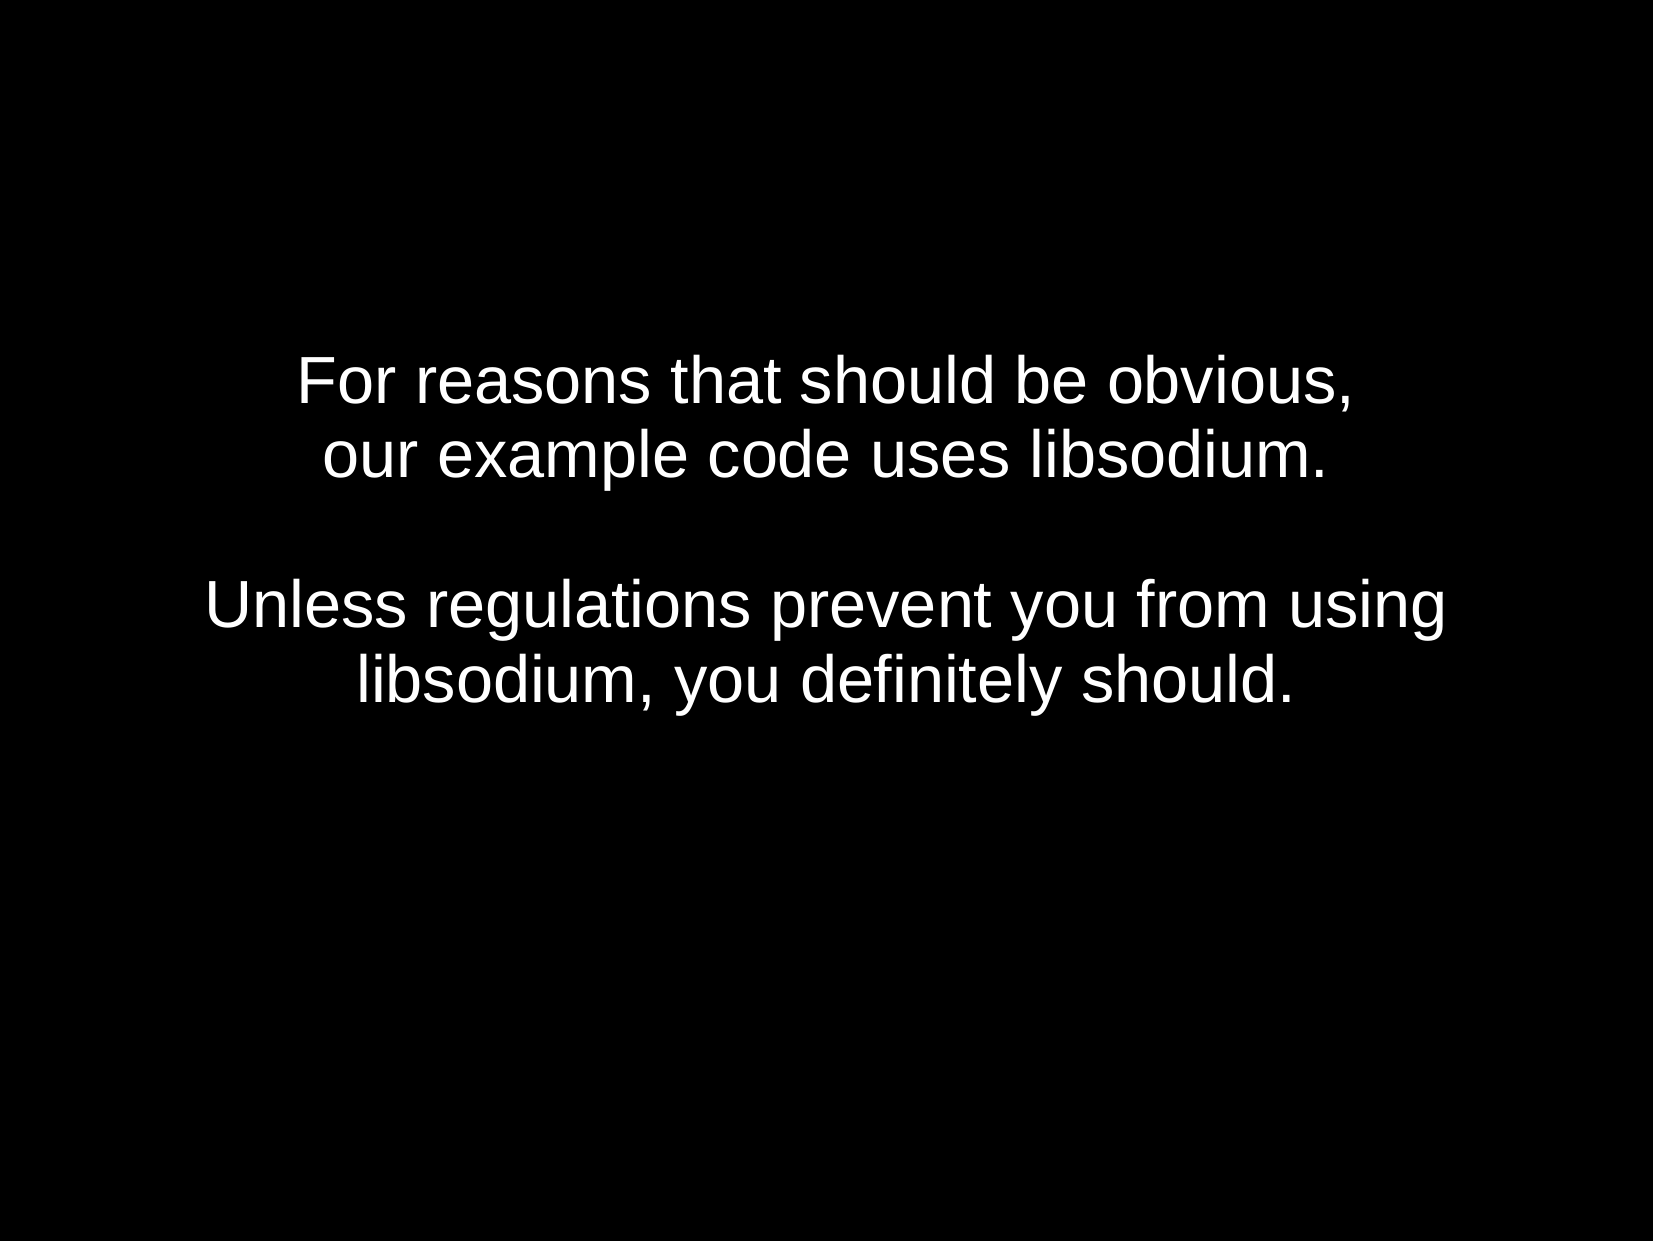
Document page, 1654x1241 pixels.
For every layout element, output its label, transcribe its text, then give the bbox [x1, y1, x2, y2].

subtitle For reasons that should be obvious, our example code uses libsodium. Unless regulations prevent you from using libsodium, you definitely should. [82, 49, 1571, 1010]
